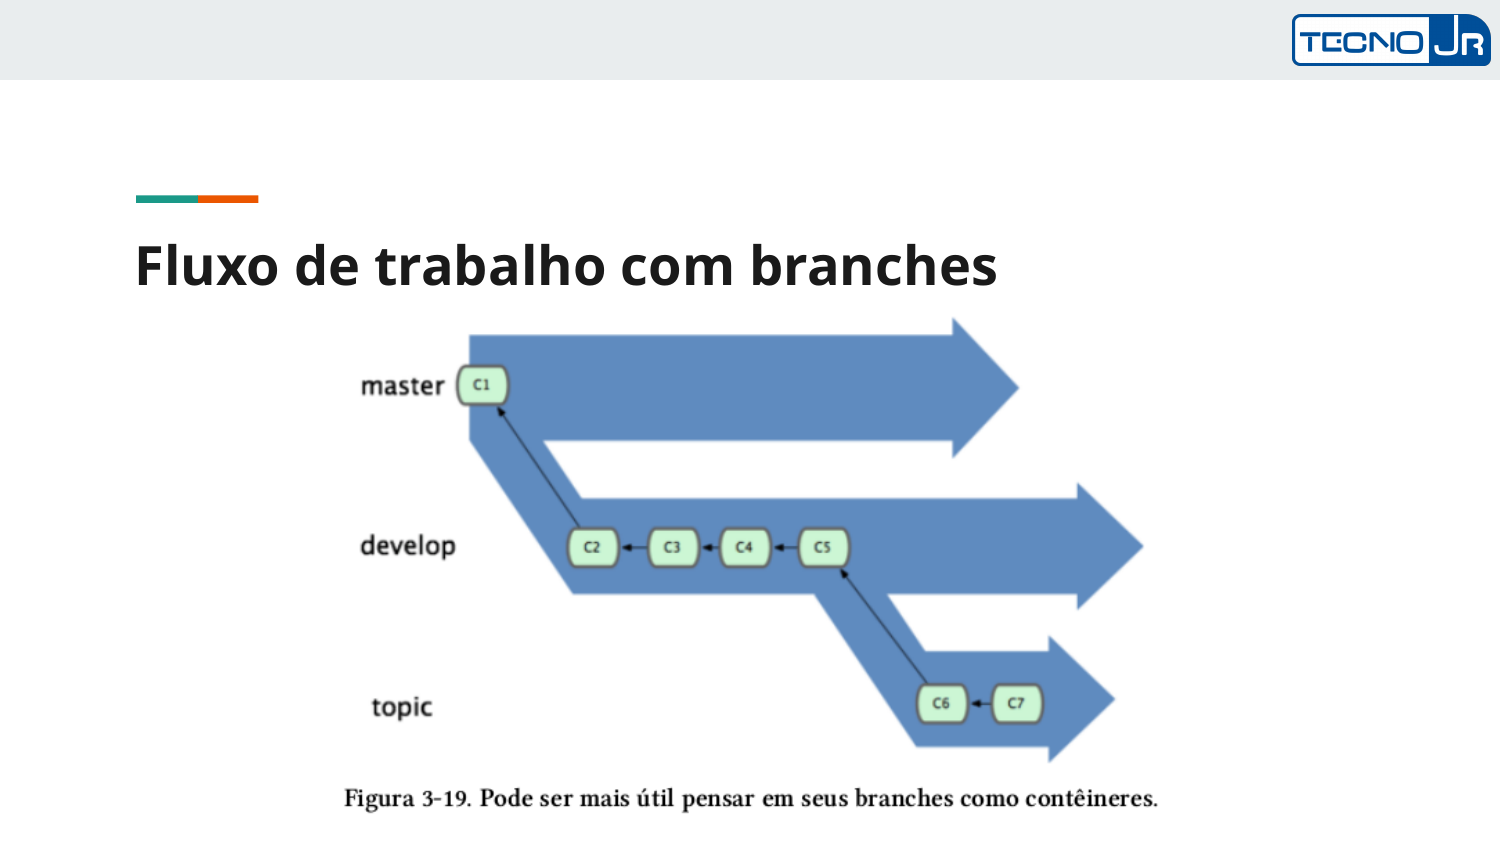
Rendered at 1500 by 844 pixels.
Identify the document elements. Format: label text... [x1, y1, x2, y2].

picture [336, 304, 1165, 816]
picture [1292, 14, 1491, 66]
title Fluxo de trabalho com branches [119, 216, 1381, 305]
